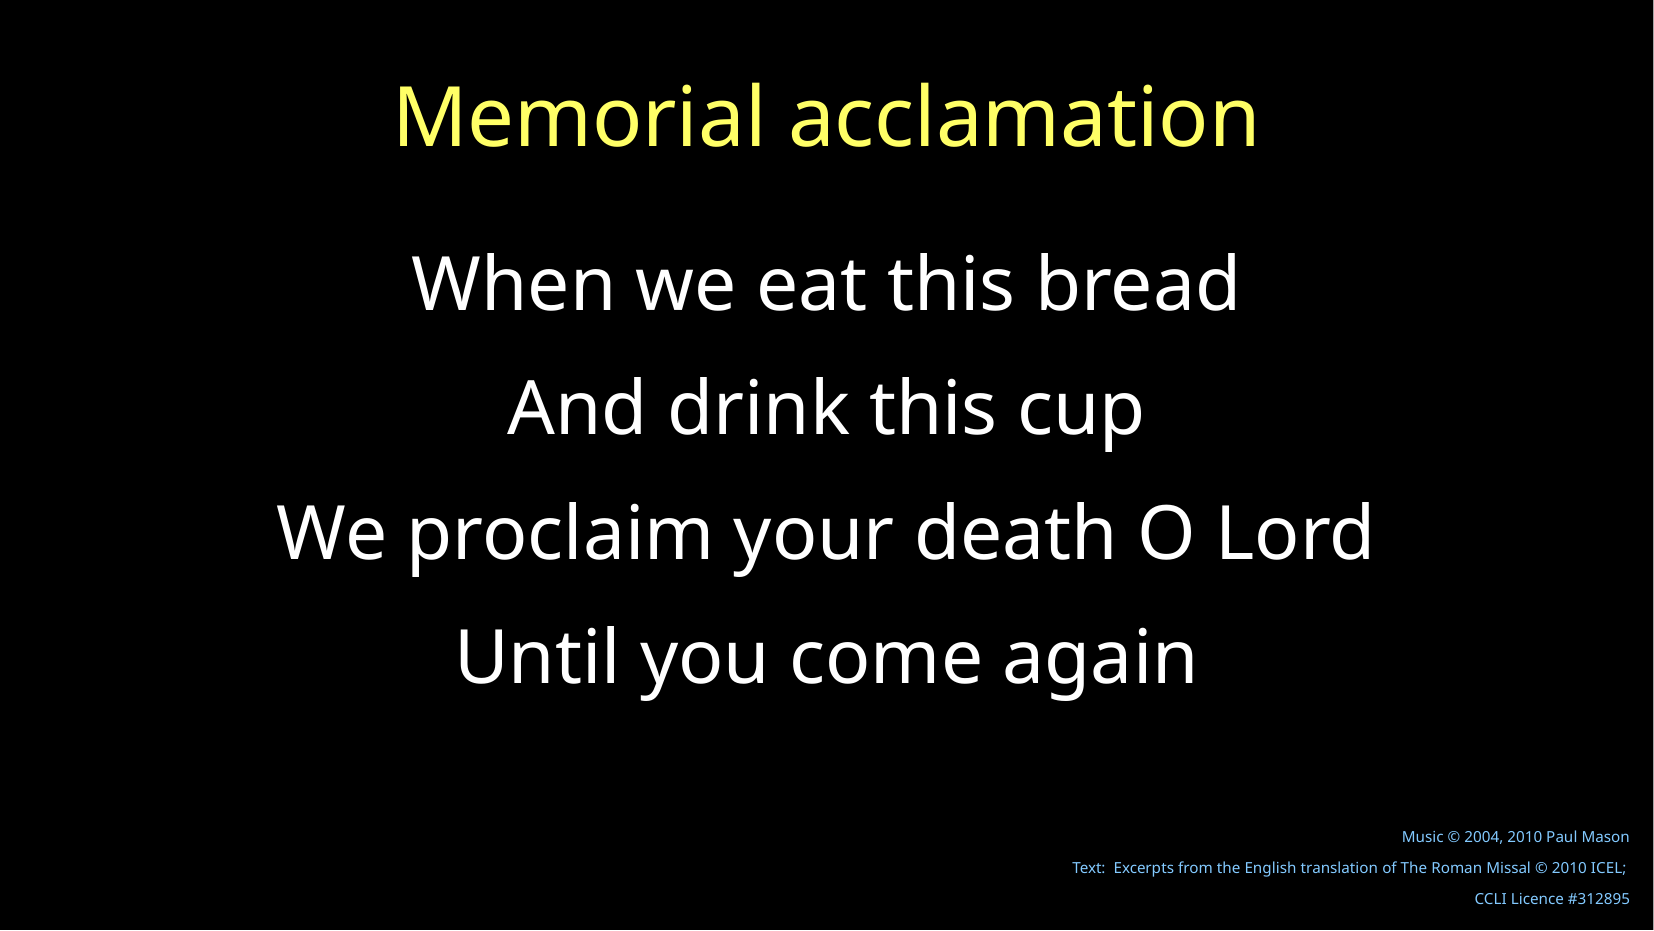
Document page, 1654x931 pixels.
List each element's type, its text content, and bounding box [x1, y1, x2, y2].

list When we eat this bread And drink this cup We proclaim your death O Lord Until you come again [0, 230, 1654, 922]
title Memorial acclamation [82, 37, 1571, 193]
text_box Music © 2004, 2010 Paul Mason Text: Excerpts from the English translation of The Roman Missal © 2010 ICEL; CCLI Licence #312895 [35, 826, 1630, 910]
